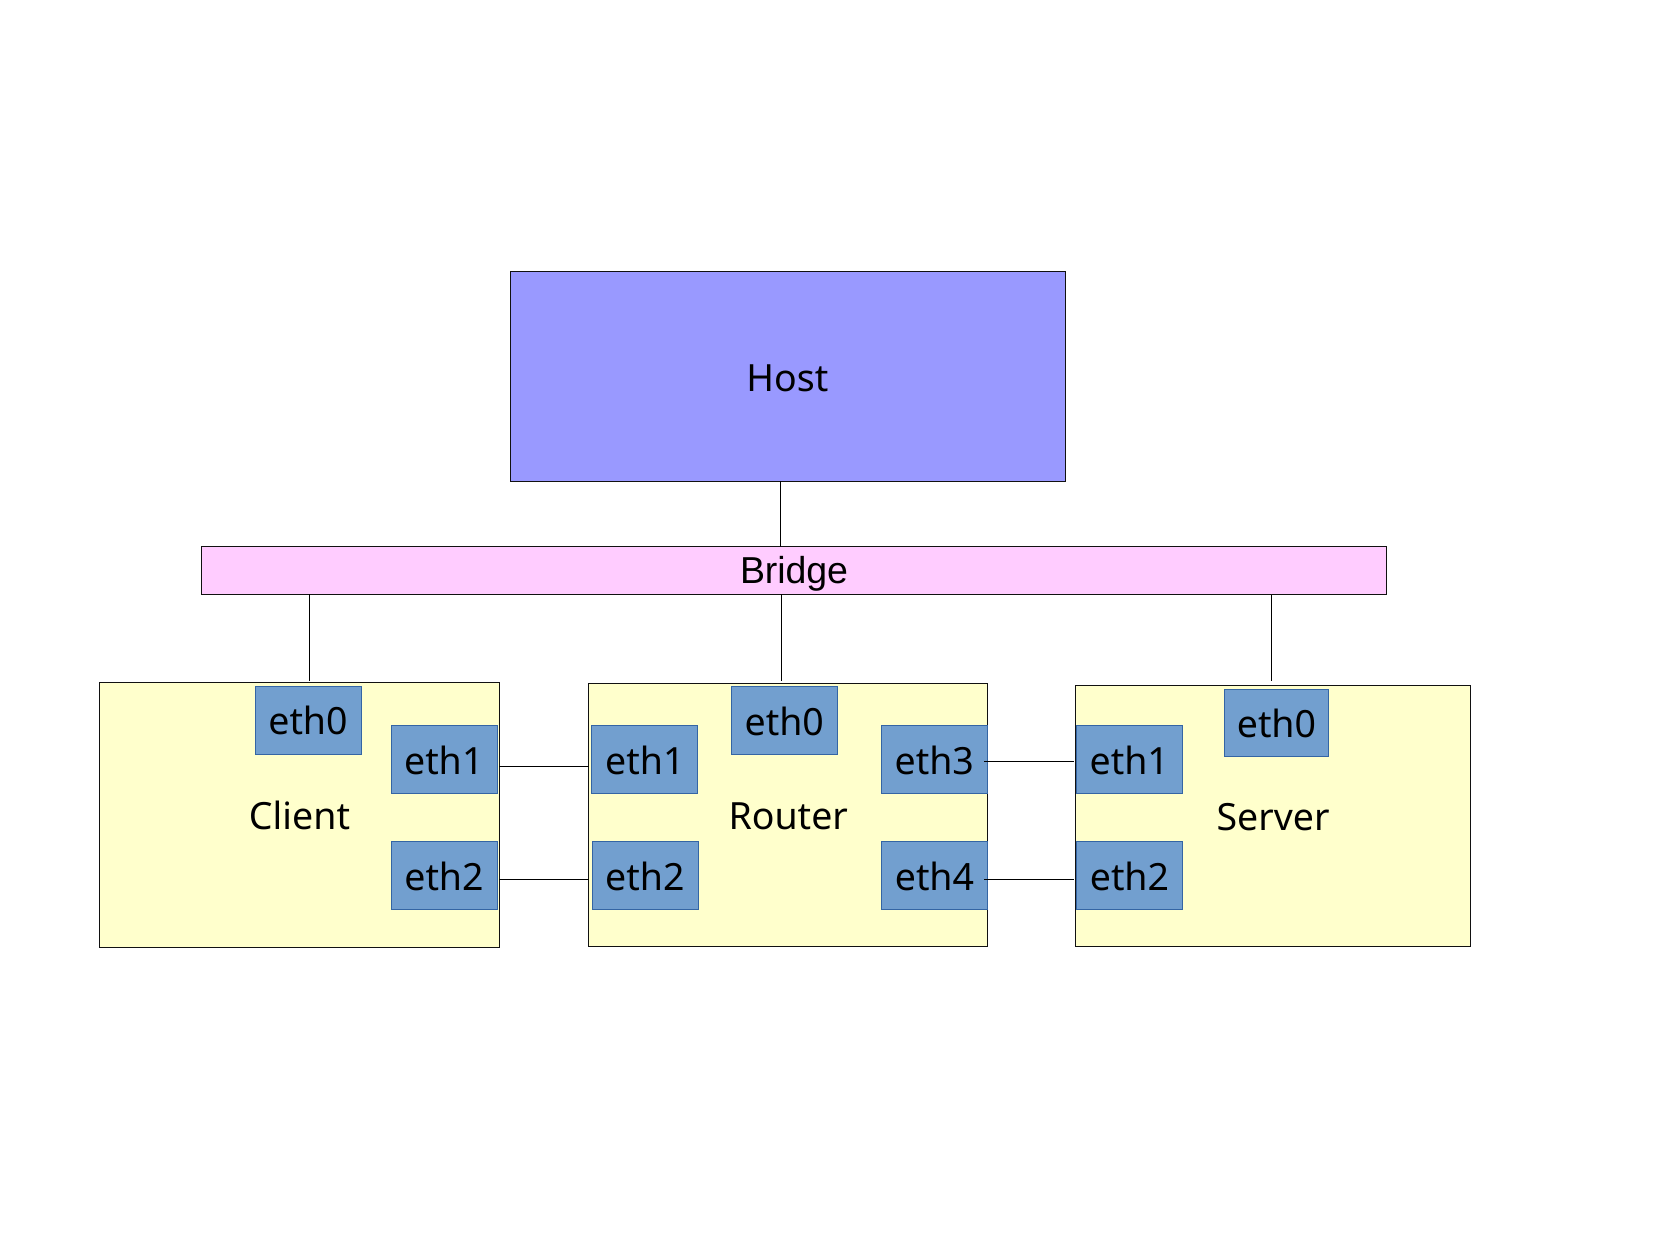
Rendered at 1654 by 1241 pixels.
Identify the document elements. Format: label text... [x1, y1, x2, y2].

text_box eth0 [255, 686, 362, 755]
text_box eth3 [881, 725, 988, 794]
text_box Host [510, 271, 1066, 482]
text_box Router [588, 683, 988, 947]
text_box eth1 [591, 725, 698, 794]
text_box eth2 [1076, 841, 1183, 910]
text_box eth0 [1224, 689, 1329, 757]
text_box eth2 [391, 841, 498, 910]
text_box eth1 [1076, 725, 1183, 794]
text_box Client [99, 682, 500, 948]
text_box eth1 [391, 725, 498, 794]
text_box Server [1075, 685, 1471, 947]
text_box eth4 [881, 841, 988, 910]
text_box eth0 [731, 686, 838, 755]
text_box eth2 [592, 841, 699, 910]
text_box Bridge [201, 546, 1387, 595]
